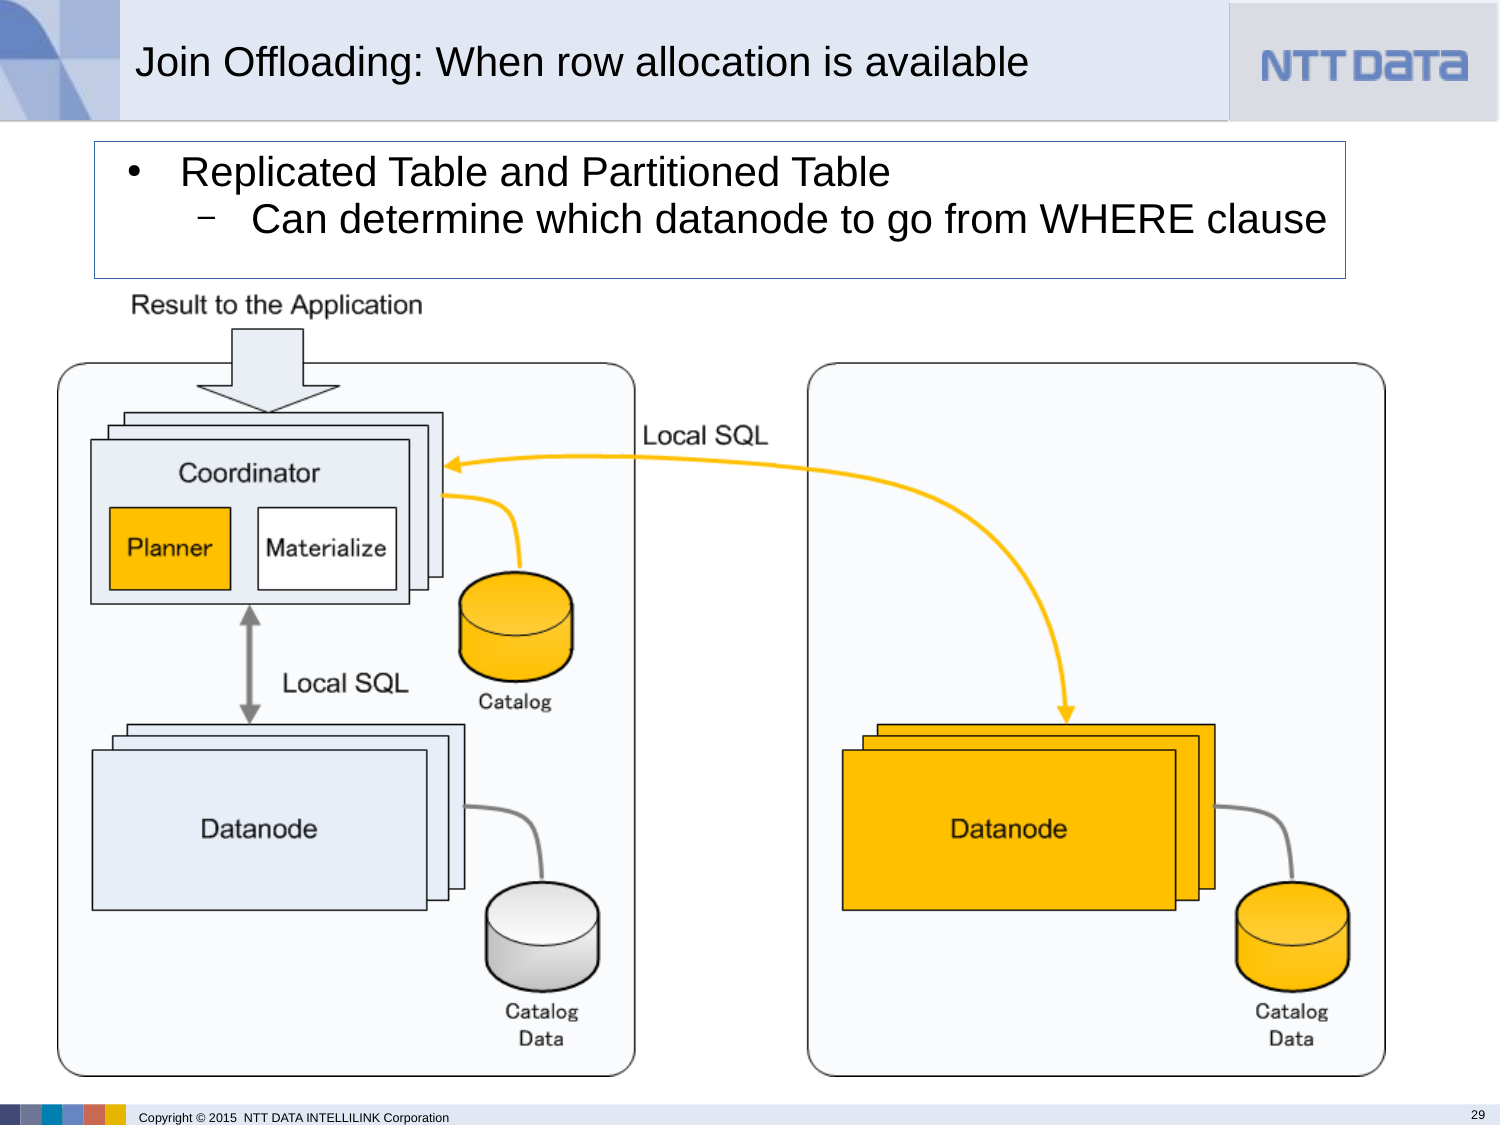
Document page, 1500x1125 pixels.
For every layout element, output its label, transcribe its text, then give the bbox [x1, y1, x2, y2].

picture [1262, 50, 1468, 81]
picture [0, 0, 120, 120]
title Join Offloading: When row allocation is available [120, 0, 1241, 120]
text_box Replicated Table and Partitioned Table Can determine which datanode to go from WHERE clause [94, 141, 1346, 279]
picture [57, 286, 1386, 1077]
